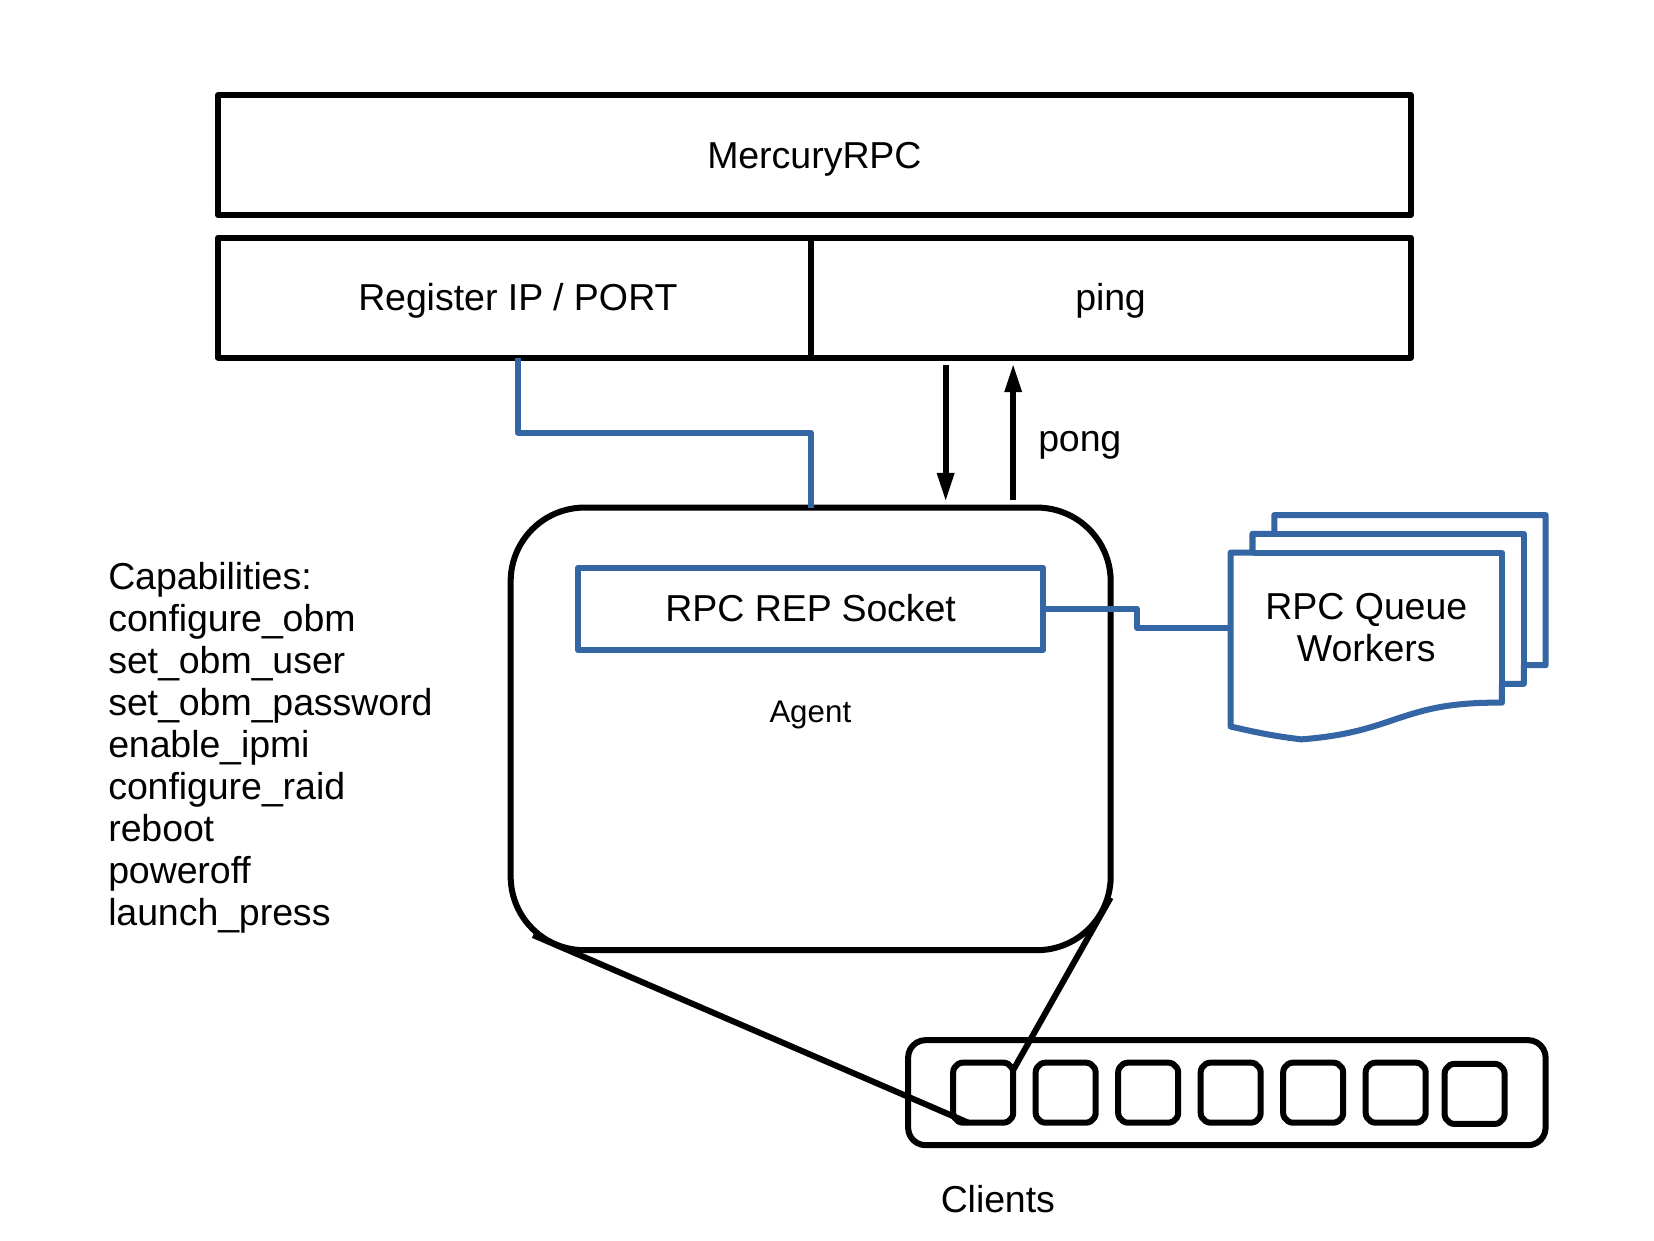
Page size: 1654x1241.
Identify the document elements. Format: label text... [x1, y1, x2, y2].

text_box Agent [510, 507, 1111, 951]
text_box Capabilities: configure_obm set_obm_user set_obm_password enable_ipmi configure_raid reboot poweroff launch_press [90, 545, 459, 958]
text_box Register IP / PORT [218, 237, 810, 358]
text_box MercuryRPC [218, 95, 1411, 216]
text_box RPC Queue Workers [1230, 515, 1546, 740]
text_box RPC REP Socket [578, 567, 1044, 651]
text_box Clients [923, 1167, 1239, 1231]
text_box ping [810, 237, 1411, 358]
text_box pong [1020, 407, 1164, 471]
